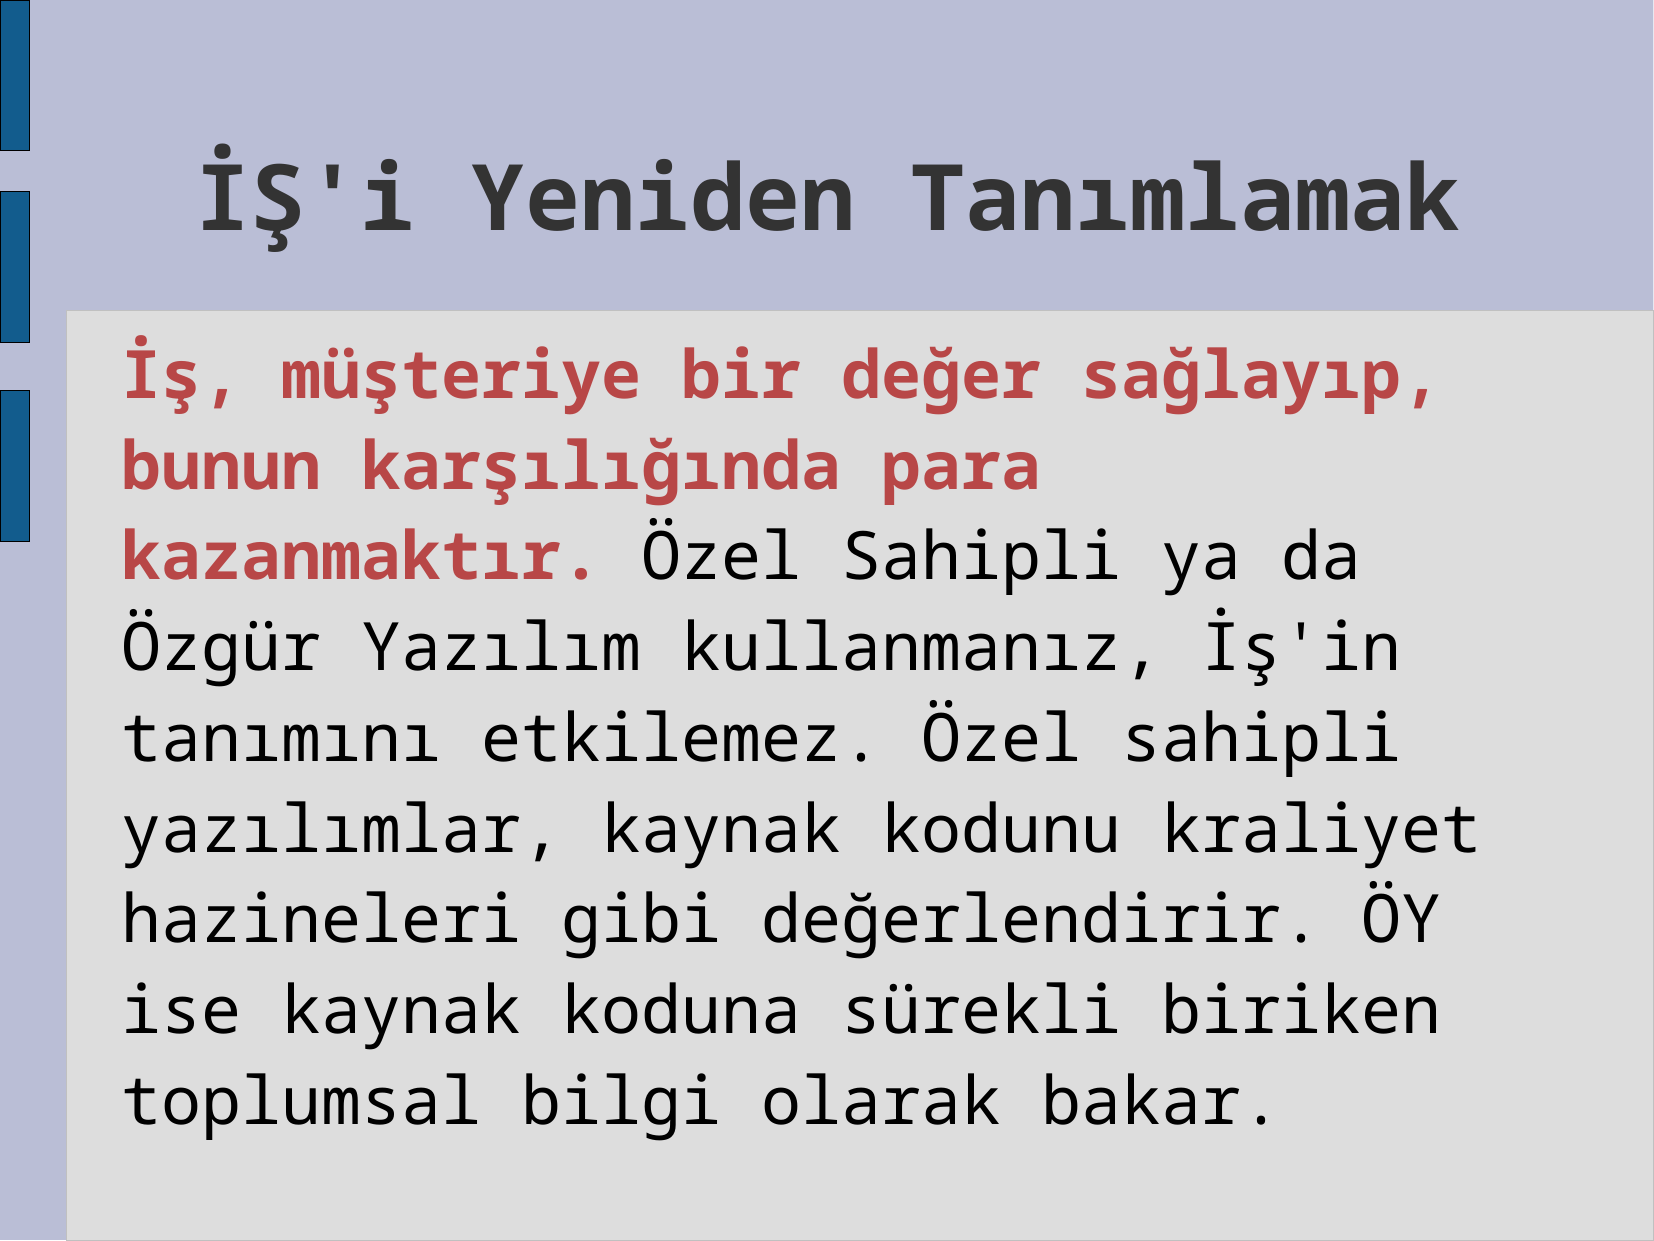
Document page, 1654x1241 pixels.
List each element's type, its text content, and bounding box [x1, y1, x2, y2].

title İŞ'i Yeniden Tanımlamak [121, 91, 1534, 299]
subtitle İş, müşteriye bir değer sağlayıp, bunun karşılığında para kazanmaktır. Özel Sahipli ya da Özgür Yazılım kullanmanız, İş'in tanımını etkilemez. Özel sahipli yazılımlar, kaynak kodunu kraliyet hazineleri gibi değerlendirir. ÖY ise kaynak koduna sürekli biriken toplumsal bilgi olarak bakar. [121, 344, 1534, 1127]
